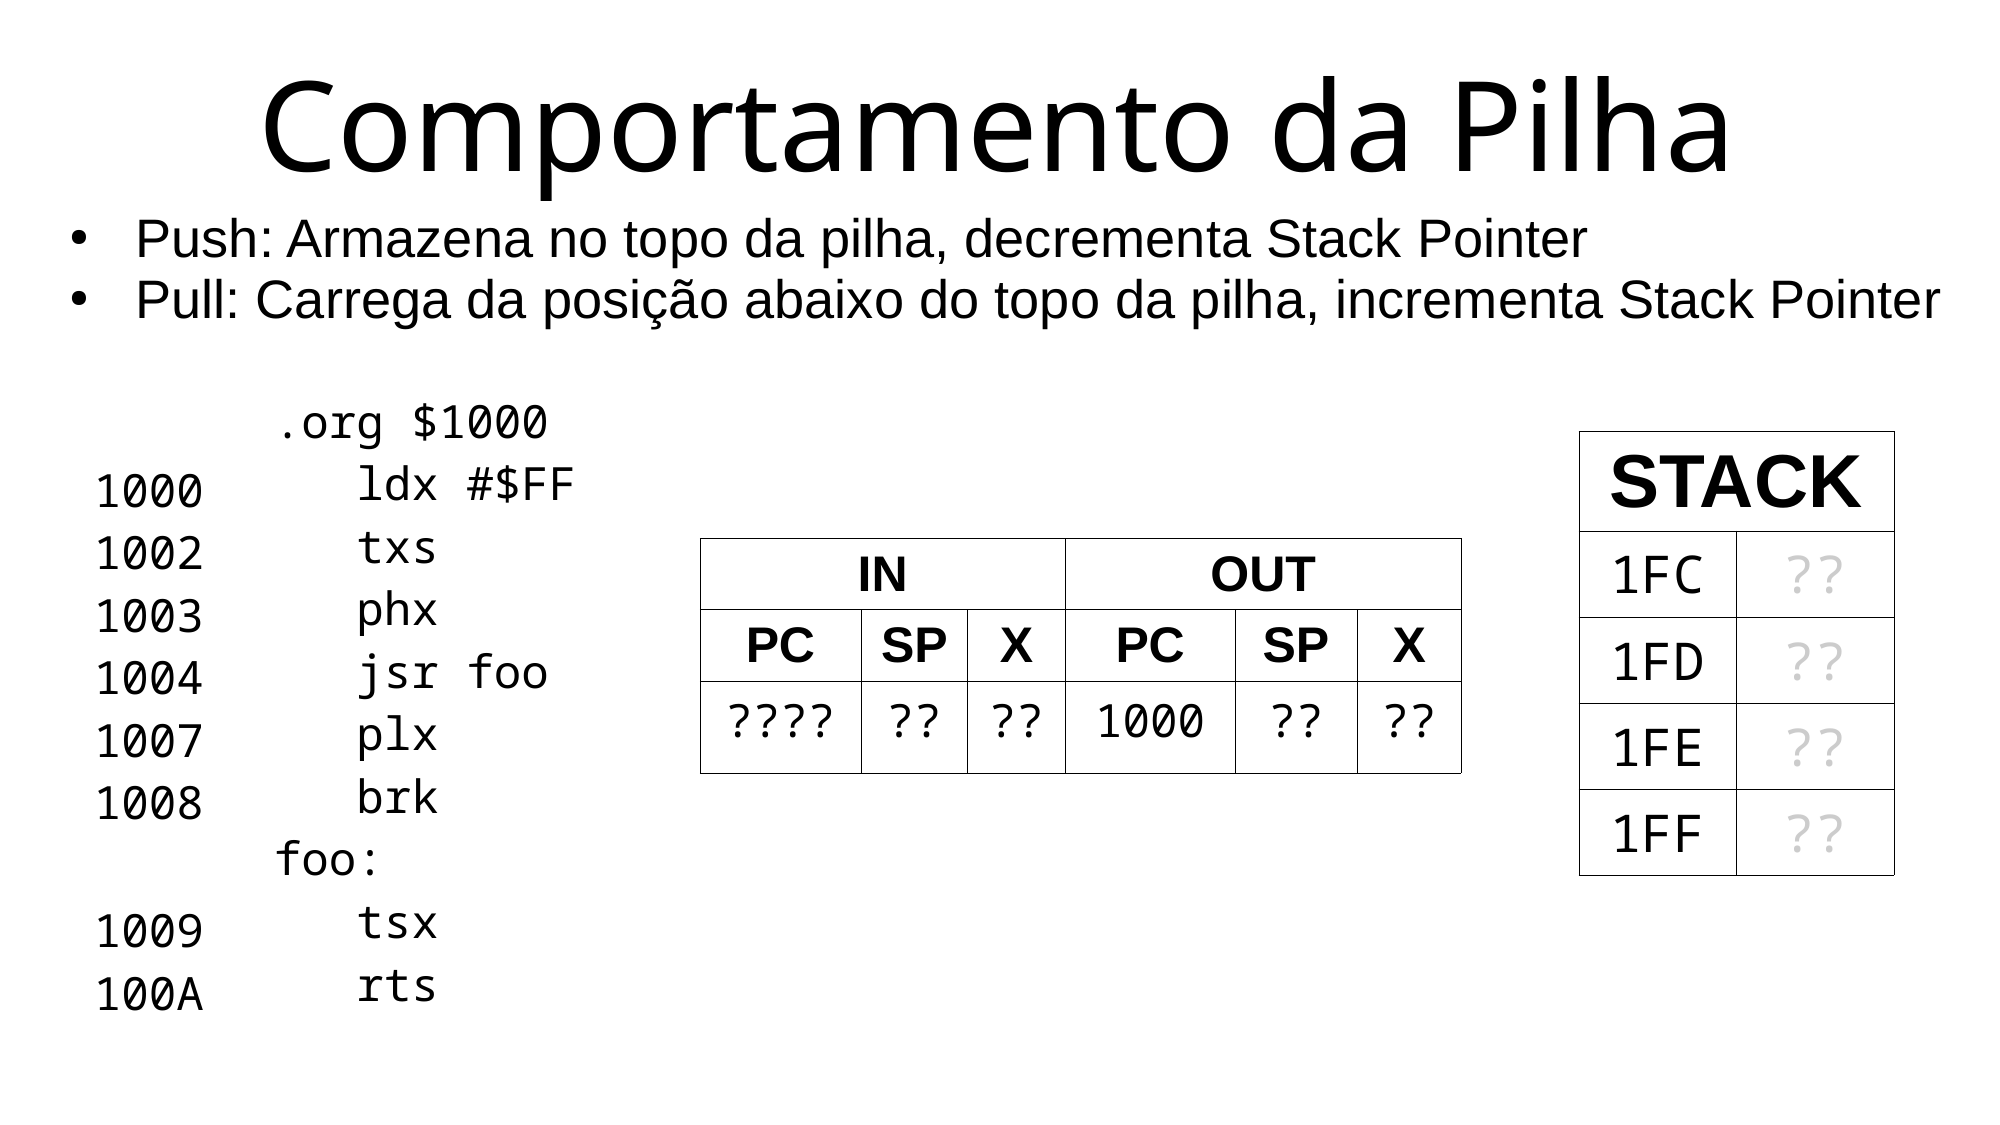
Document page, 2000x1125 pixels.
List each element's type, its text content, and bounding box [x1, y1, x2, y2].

text_box 1000 1002 1003 1004 1007 1008 1009 100A [79, 450, 260, 1053]
table_cell ?? [1236, 682, 1357, 773]
table_cell SP [862, 610, 967, 681]
text_box Push: Armazena no topo da pilha, decrementa Stack Pointer Pull: Carrega da posição abaixo do topo da pilha, incrementa Stack Pointer [54, 201, 1959, 366]
table_cell ?? [1737, 790, 1894, 875]
text_box .org $1000 ldx #$FF txs phx jsr foo plx brk foo: tsx rts [259, 381, 816, 1125]
table_cell SP [1236, 610, 1357, 681]
table_header OUT [1066, 539, 1461, 609]
table_cell X [1358, 610, 1461, 681]
table_cell ?? [862, 682, 967, 773]
table_header STACK [1580, 432, 1894, 531]
table_cell ?? [968, 682, 1065, 773]
title Comportamento da Pilha [30, 22, 1966, 240]
table_cell 1000 [1066, 682, 1235, 773]
table_cell PC [701, 610, 861, 681]
table_cell ?? [1358, 682, 1461, 773]
table_cell 1FF [1580, 790, 1736, 875]
table_cell PC [1066, 610, 1235, 681]
table_cell 1FC [1580, 532, 1736, 617]
table_header IN [701, 539, 1065, 609]
table_cell ?? [1737, 704, 1894, 789]
table_cell ?? [1737, 532, 1894, 617]
table_cell X [968, 610, 1065, 681]
table_cell ?? [1737, 618, 1894, 703]
table_cell 1FD [1580, 618, 1736, 703]
table_cell ???? [701, 682, 861, 773]
table_cell 1FE [1580, 704, 1736, 789]
